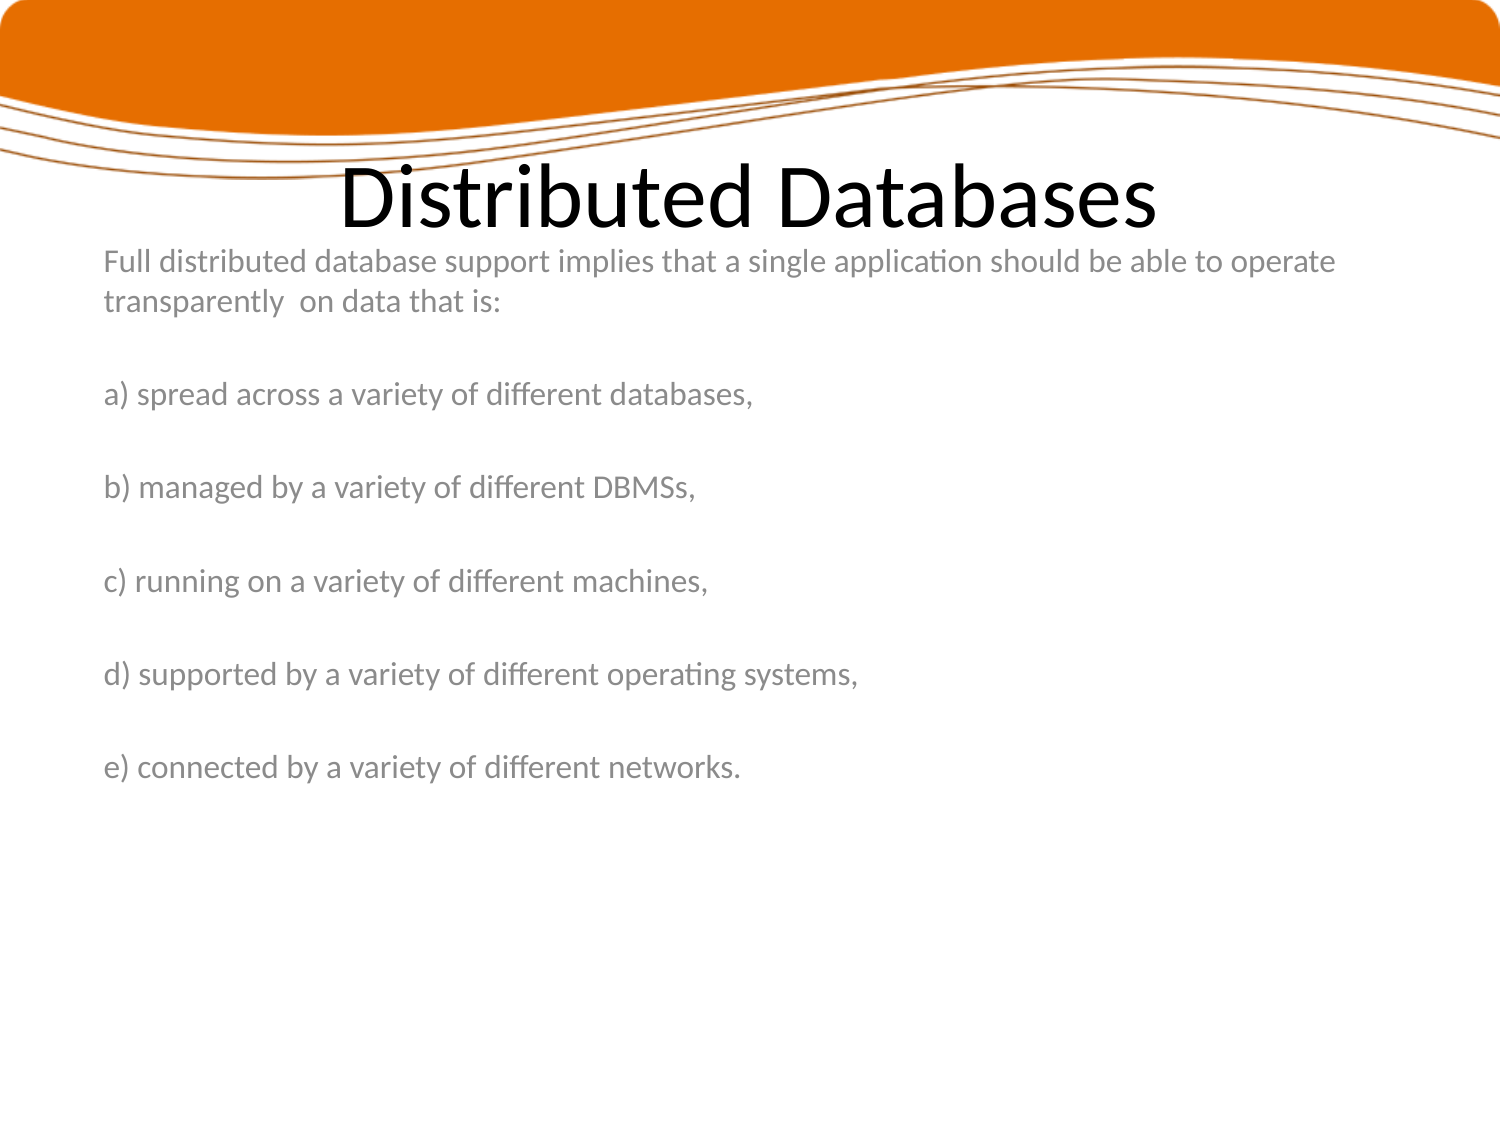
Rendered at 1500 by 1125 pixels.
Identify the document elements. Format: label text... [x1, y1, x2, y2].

subtitle Full distributed database support implies that a single application should be able to operate transparently on data that is: a) spread across a variety of different databases, b) managed by a variety of different DBMSs, c) running on a variety of different machines, d) supported by a variety of different operating systems, e) connected by a variety of different networks. [88, 231, 1436, 1000]
picture [0, 0, 1500, 180]
title Distributed Databases [75, 125, 1425, 256]
